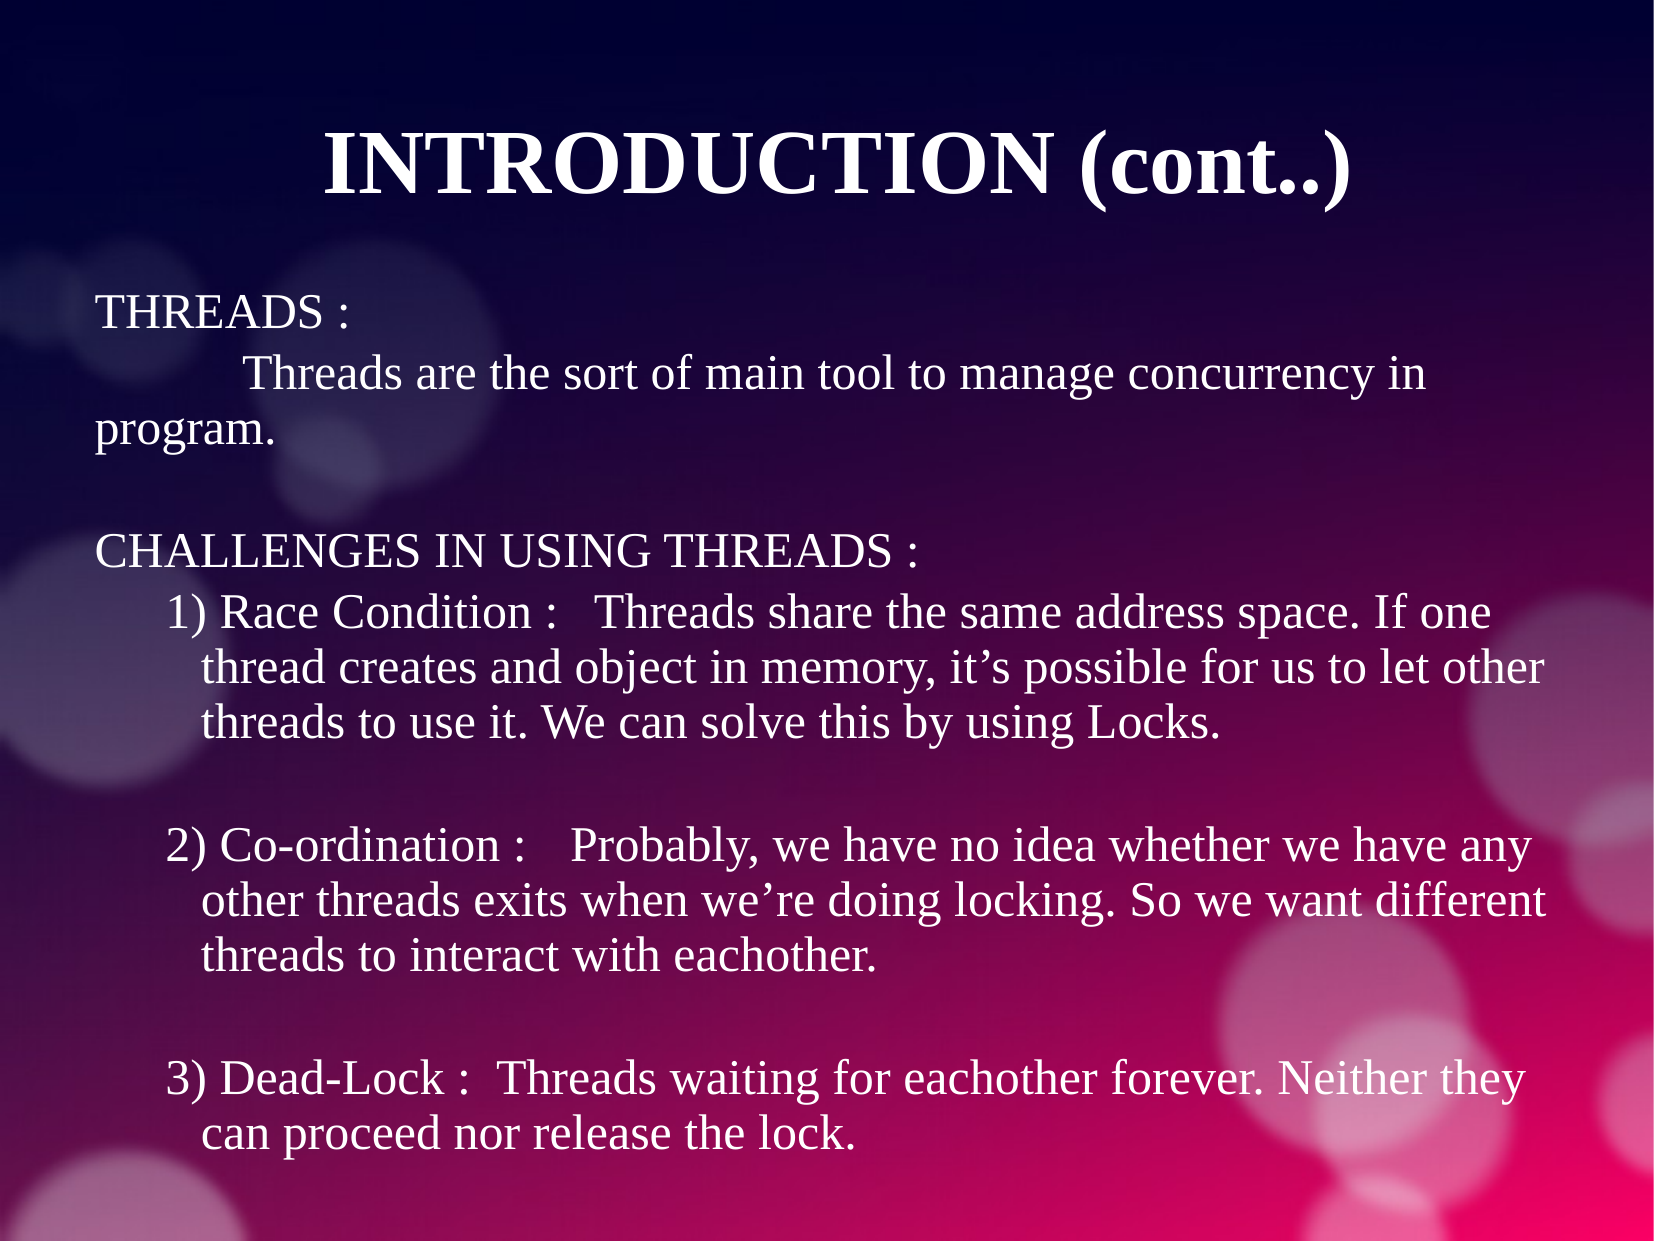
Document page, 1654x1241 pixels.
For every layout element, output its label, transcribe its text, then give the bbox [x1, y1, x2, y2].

title INTRODUCTION (cont..) [94, 59, 1583, 267]
picture [0, 0, 1654, 1241]
subtitle THREADS : Threads are the sort of main tool to manage concurrency in program. CHALLENGES IN USING THREADS : Race Condition : Threads share the same address space. If one thread creates and object in memory, it’s possible for us to let other threads to use it. We can solve this by using Locks. Co-ordination : Probably, we have no idea whether we have any other threads exits when we’re doing locking. So we want different threads to interact with eachother. Dead-Lock : Threads waiting for eachother forever. Neither they can proceed nor release the lock. [94, 283, 1583, 1161]
